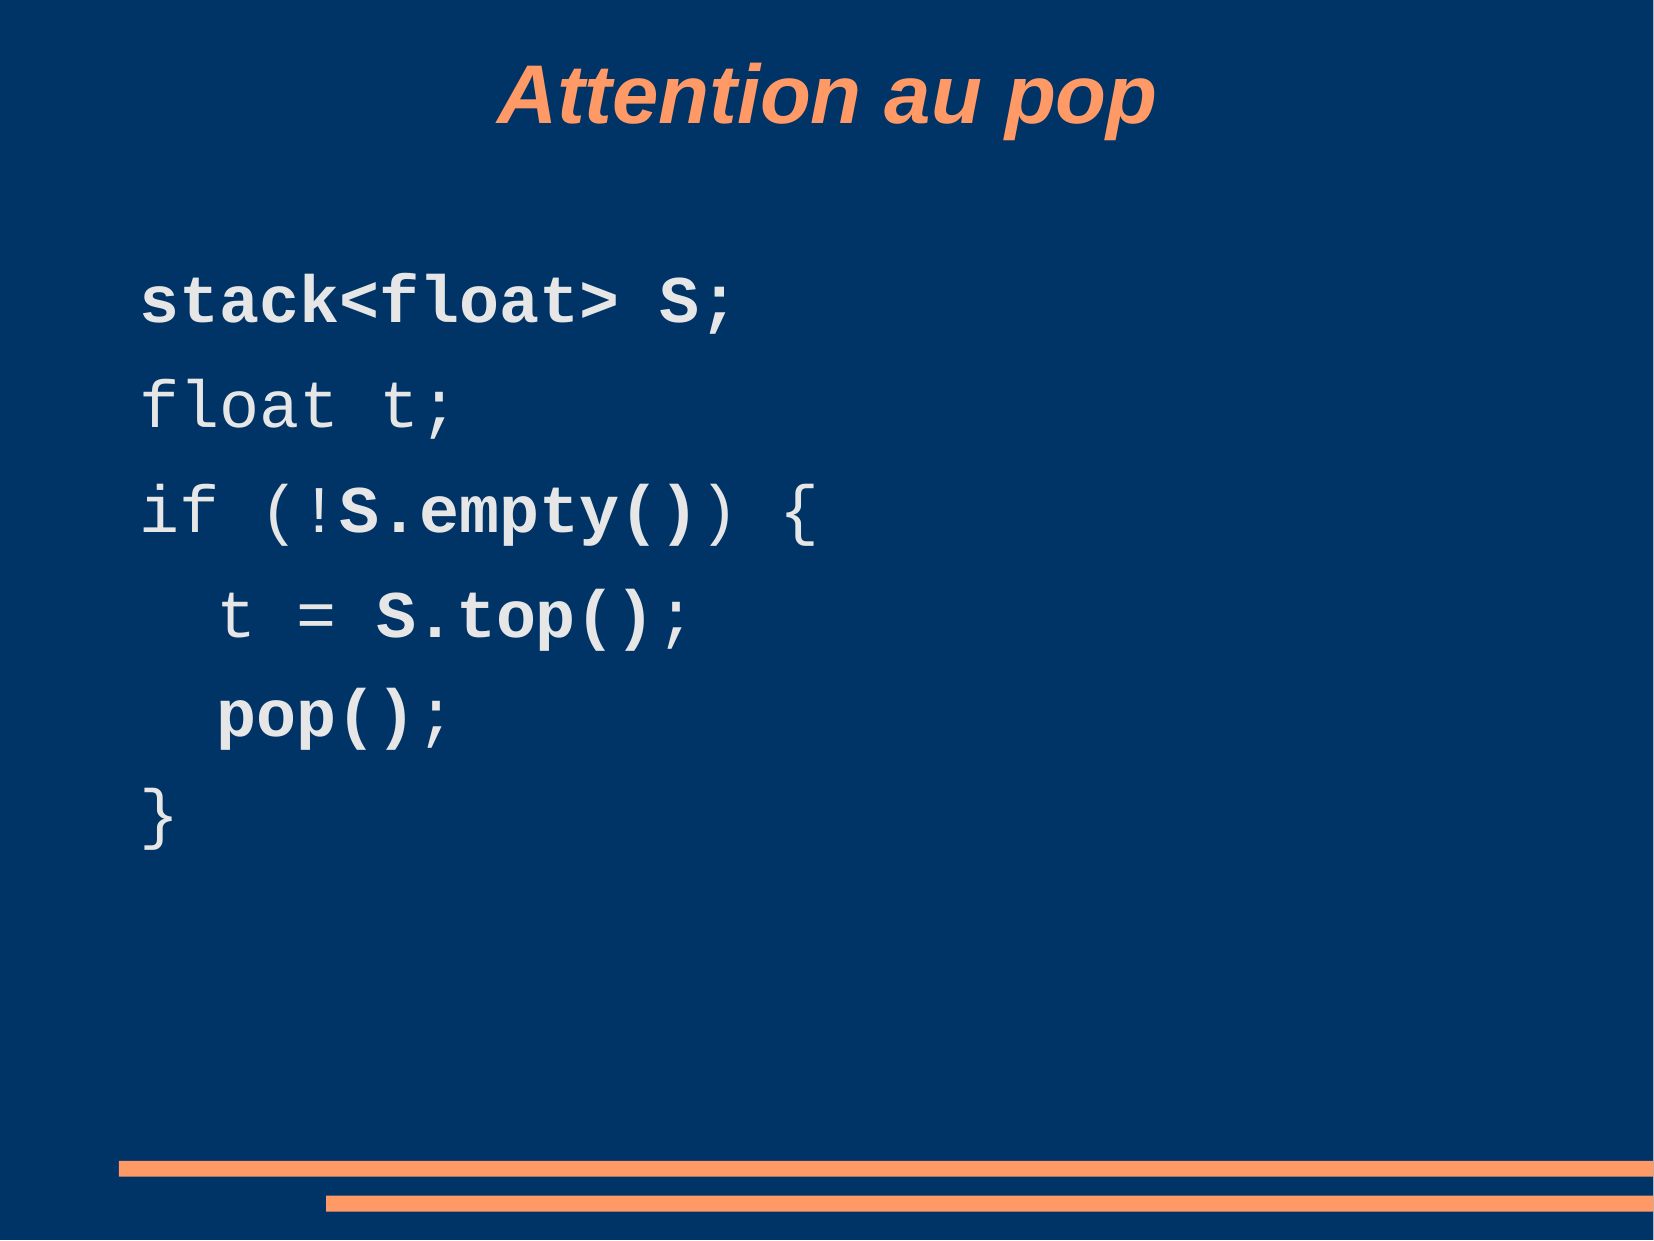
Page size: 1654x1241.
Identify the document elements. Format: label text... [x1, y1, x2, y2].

title Attention au pop [121, 48, 1534, 142]
list stack<float> S; float t; if (!S.empty()) { t = S.top(); pop(); } [121, 267, 1561, 1078]
